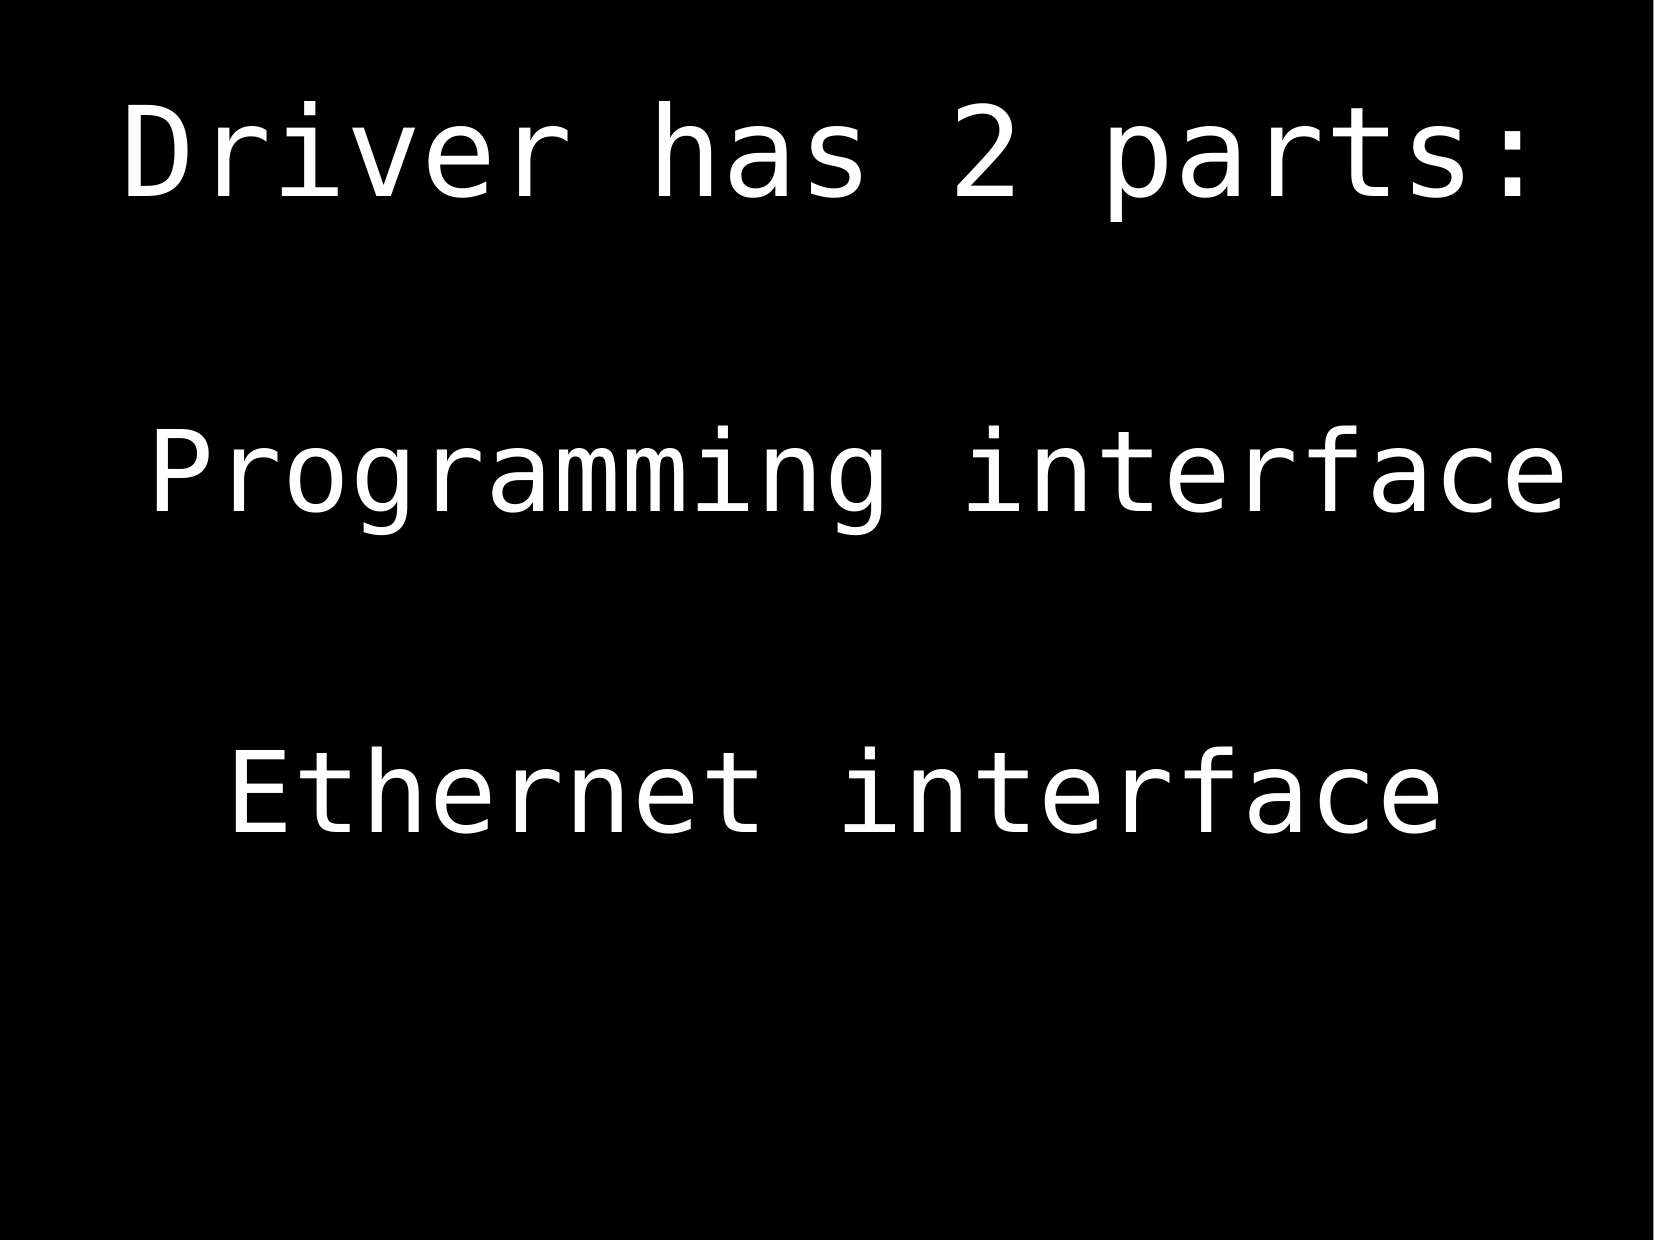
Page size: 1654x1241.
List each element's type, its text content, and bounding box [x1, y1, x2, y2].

list Programming interface Ethernet interface [82, 290, 1571, 1094]
title Driver has 2 parts: [82, 56, 1571, 250]
